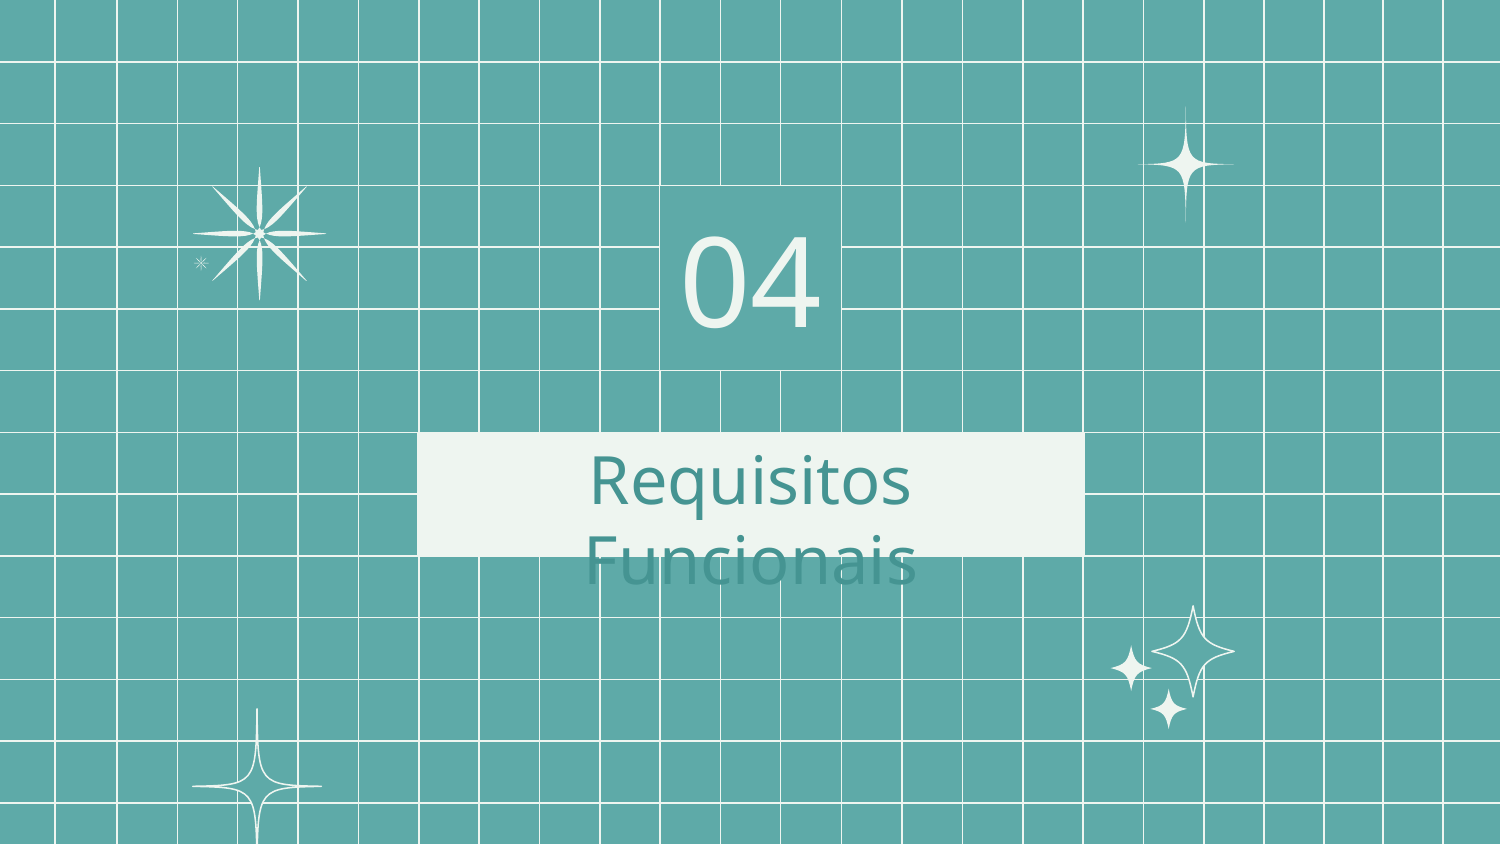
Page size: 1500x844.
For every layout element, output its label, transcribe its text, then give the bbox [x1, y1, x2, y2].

text_box [1110, 645, 1152, 692]
title Requisitos Funcionais [417, 432, 1085, 557]
title 04 [659, 185, 842, 371]
text_box [193, 167, 327, 301]
text_box [1137, 106, 1235, 223]
text_box [1151, 605, 1235, 697]
text_box [193, 255, 209, 271]
text_box [1150, 688, 1188, 730]
